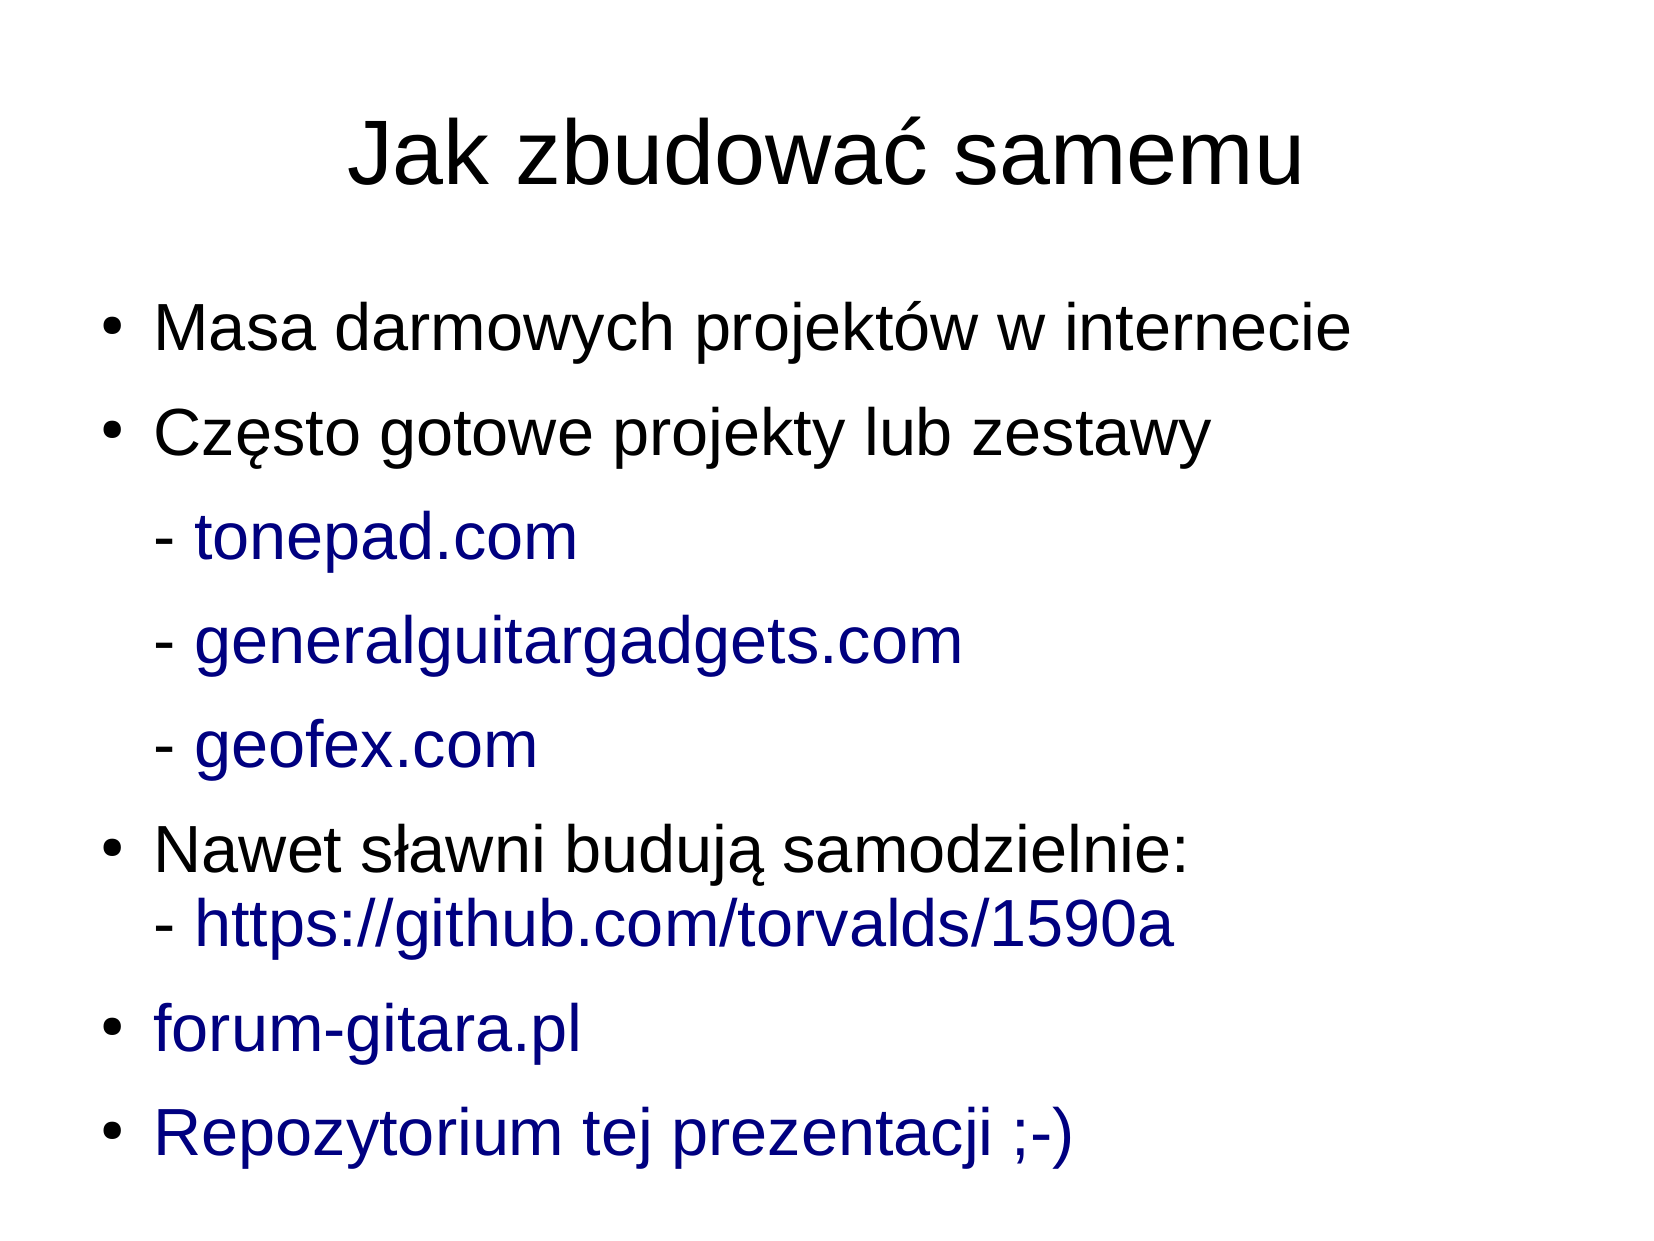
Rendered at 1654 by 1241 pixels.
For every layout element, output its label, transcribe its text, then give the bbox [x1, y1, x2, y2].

title Jak zbudować samemu [82, 49, 1571, 257]
list Masa darmowych projektów w internecie Często gotowe projekty lub zestawy - tonepad.com - generalguitargadgets.com - geofex.com Nawet sławni budują samodzielnie: - https://github.com/torvalds/1590a forum-gitara.pl Repozytorium tej prezentacji ;-) [82, 290, 1571, 1217]
